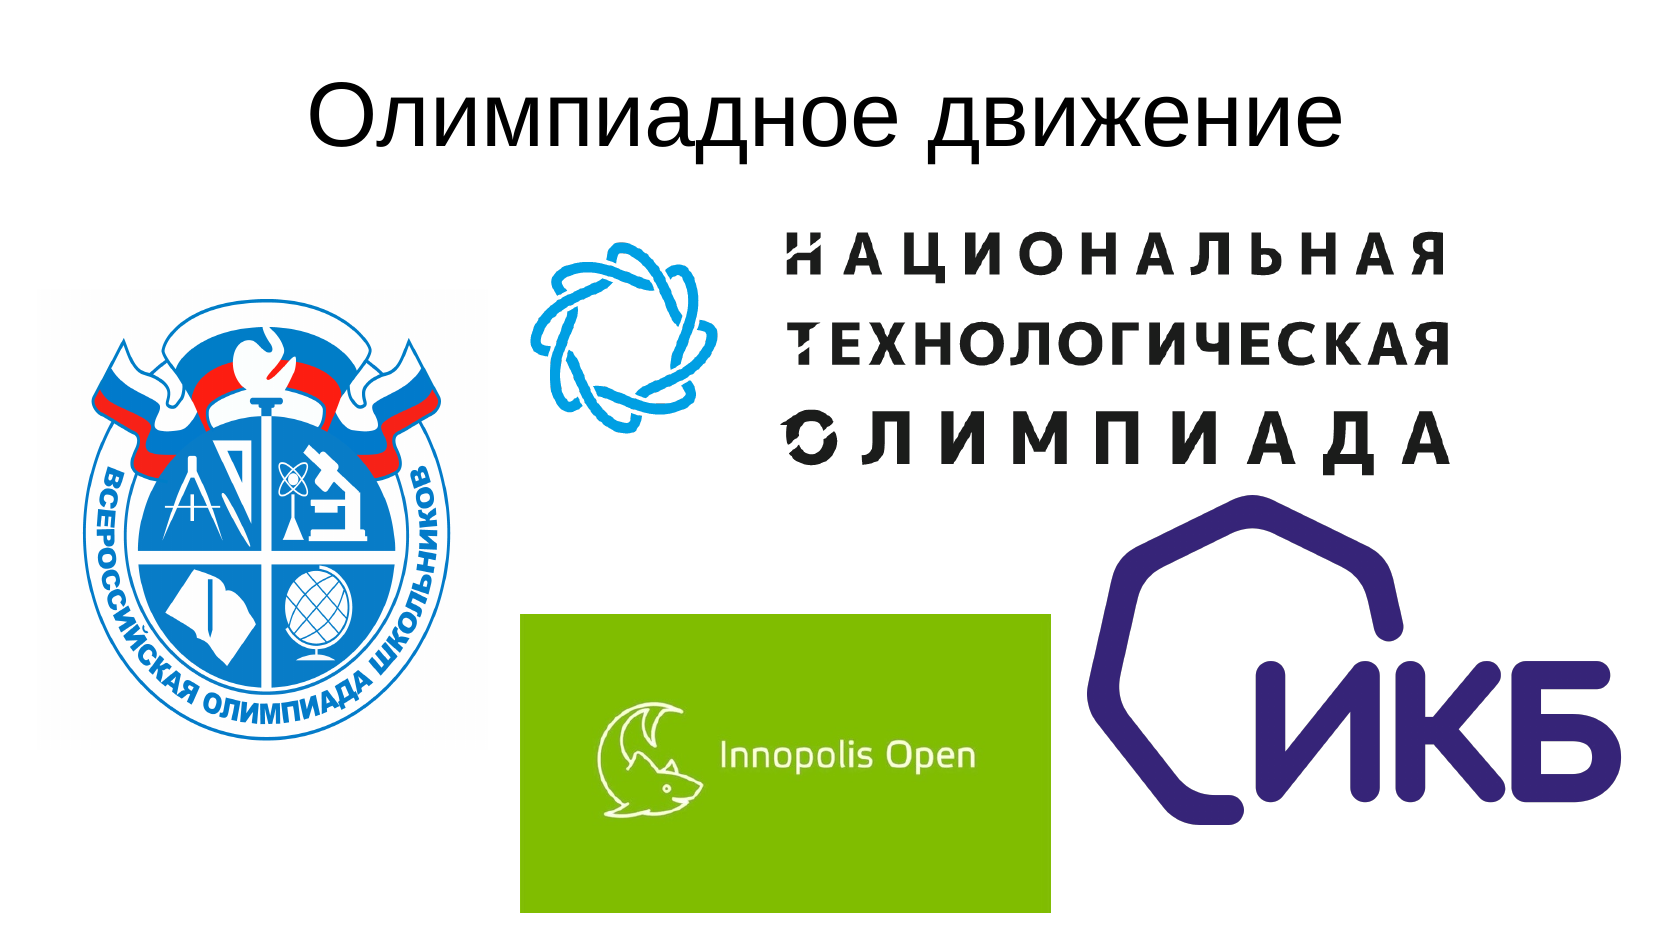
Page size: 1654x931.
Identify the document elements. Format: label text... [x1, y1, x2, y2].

title Олимпиадное движение [82, 37, 1571, 193]
picture [520, 614, 1051, 913]
picture [37, 173, 1624, 826]
